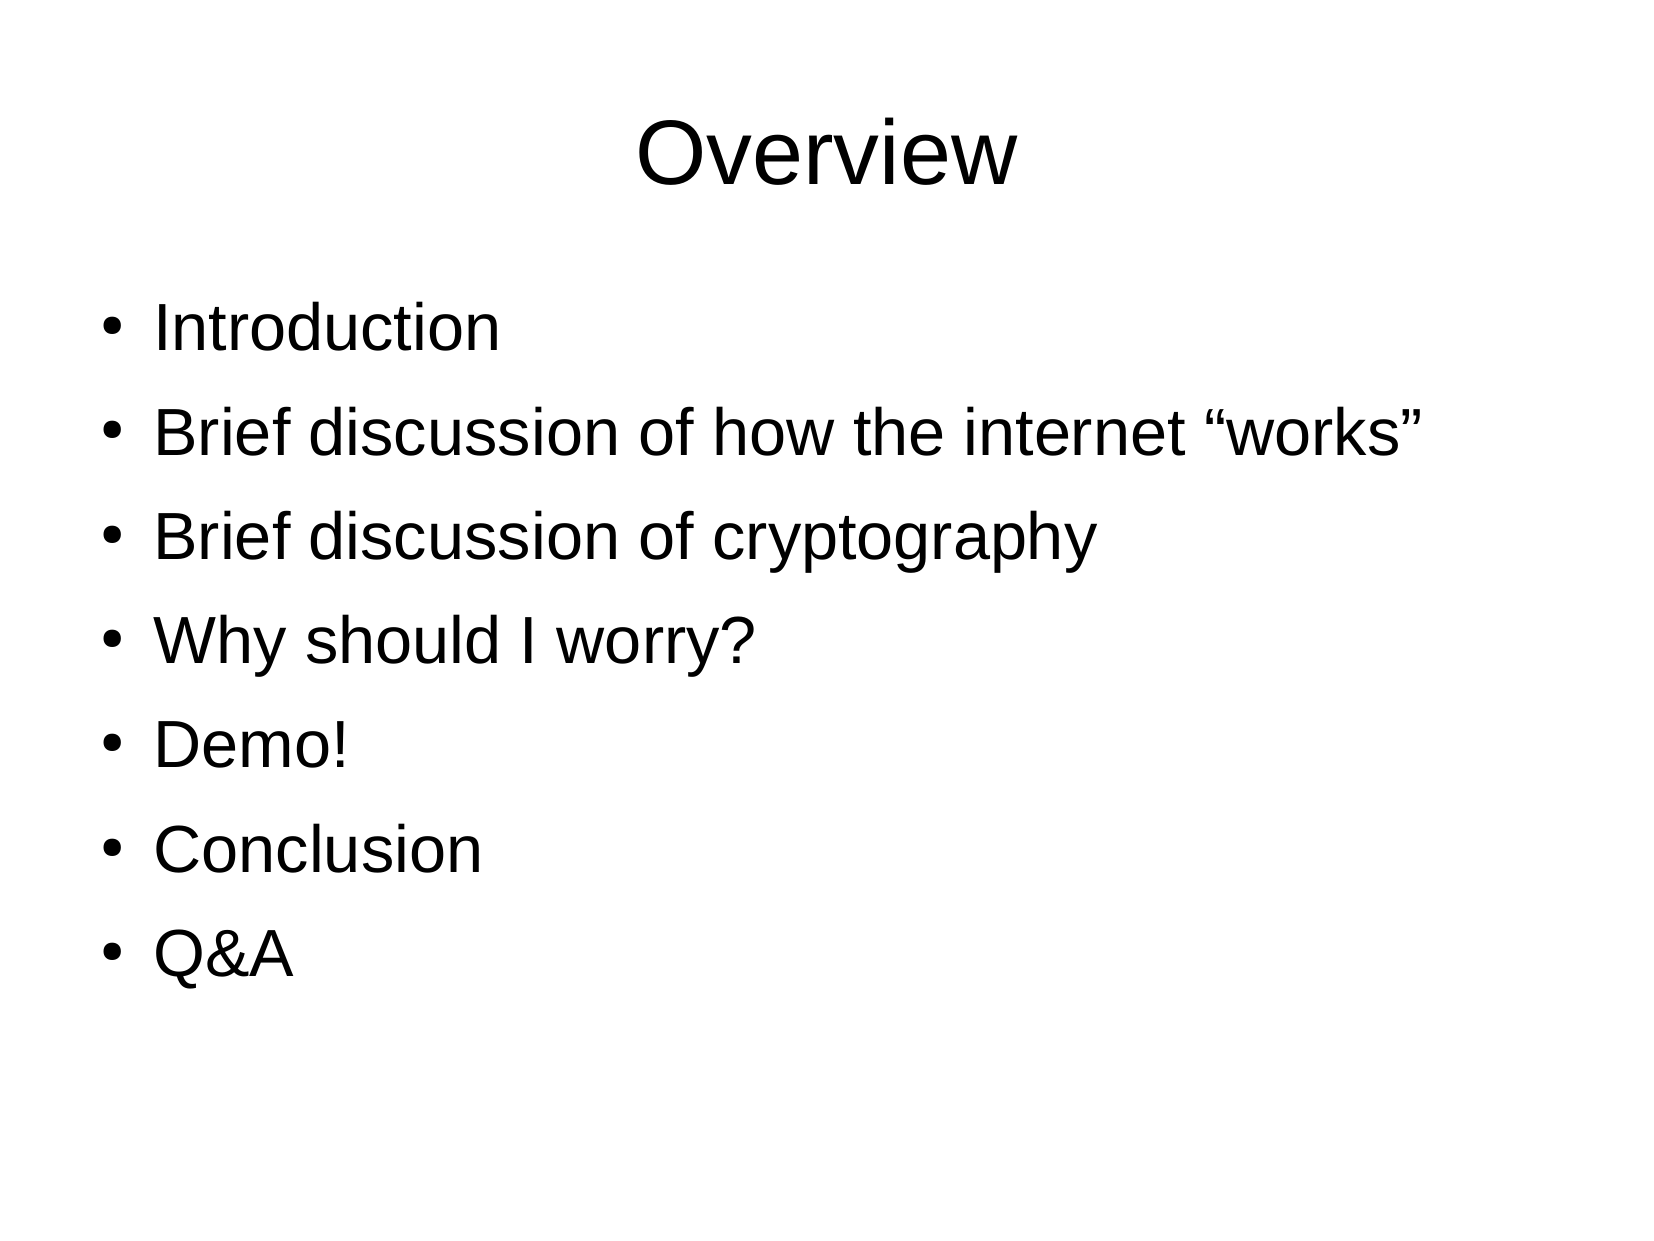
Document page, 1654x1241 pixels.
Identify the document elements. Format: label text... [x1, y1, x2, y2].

list Introduction Brief discussion of how the internet “works” Brief discussion of cryptography Why should I worry? Demo! Conclusion Q&A [82, 290, 1571, 1010]
title Overview [82, 49, 1571, 257]
